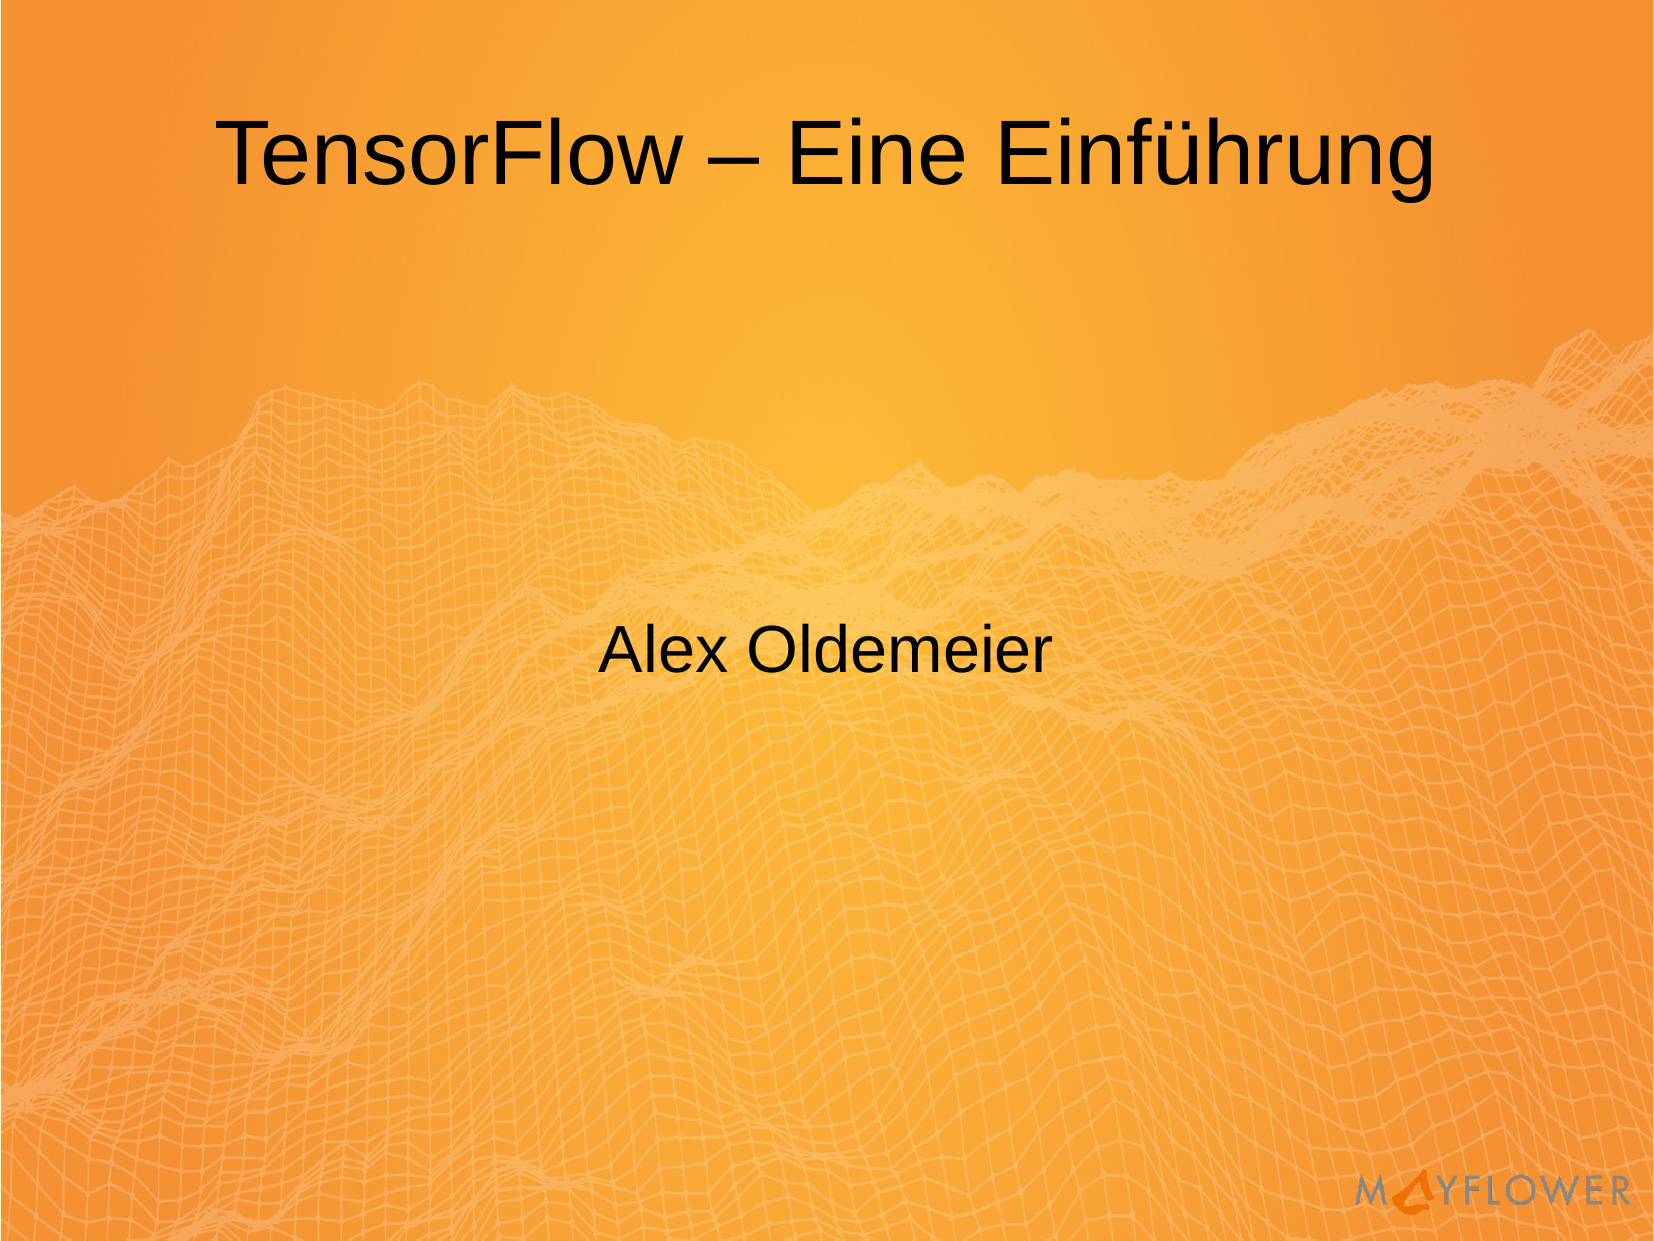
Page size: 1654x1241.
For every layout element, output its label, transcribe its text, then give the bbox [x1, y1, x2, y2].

picture [0, 0, 1654, 1241]
subtitle Alex Oldemeier [82, 290, 1571, 1010]
title TensorFlow – Eine Einführung [82, 49, 1571, 257]
